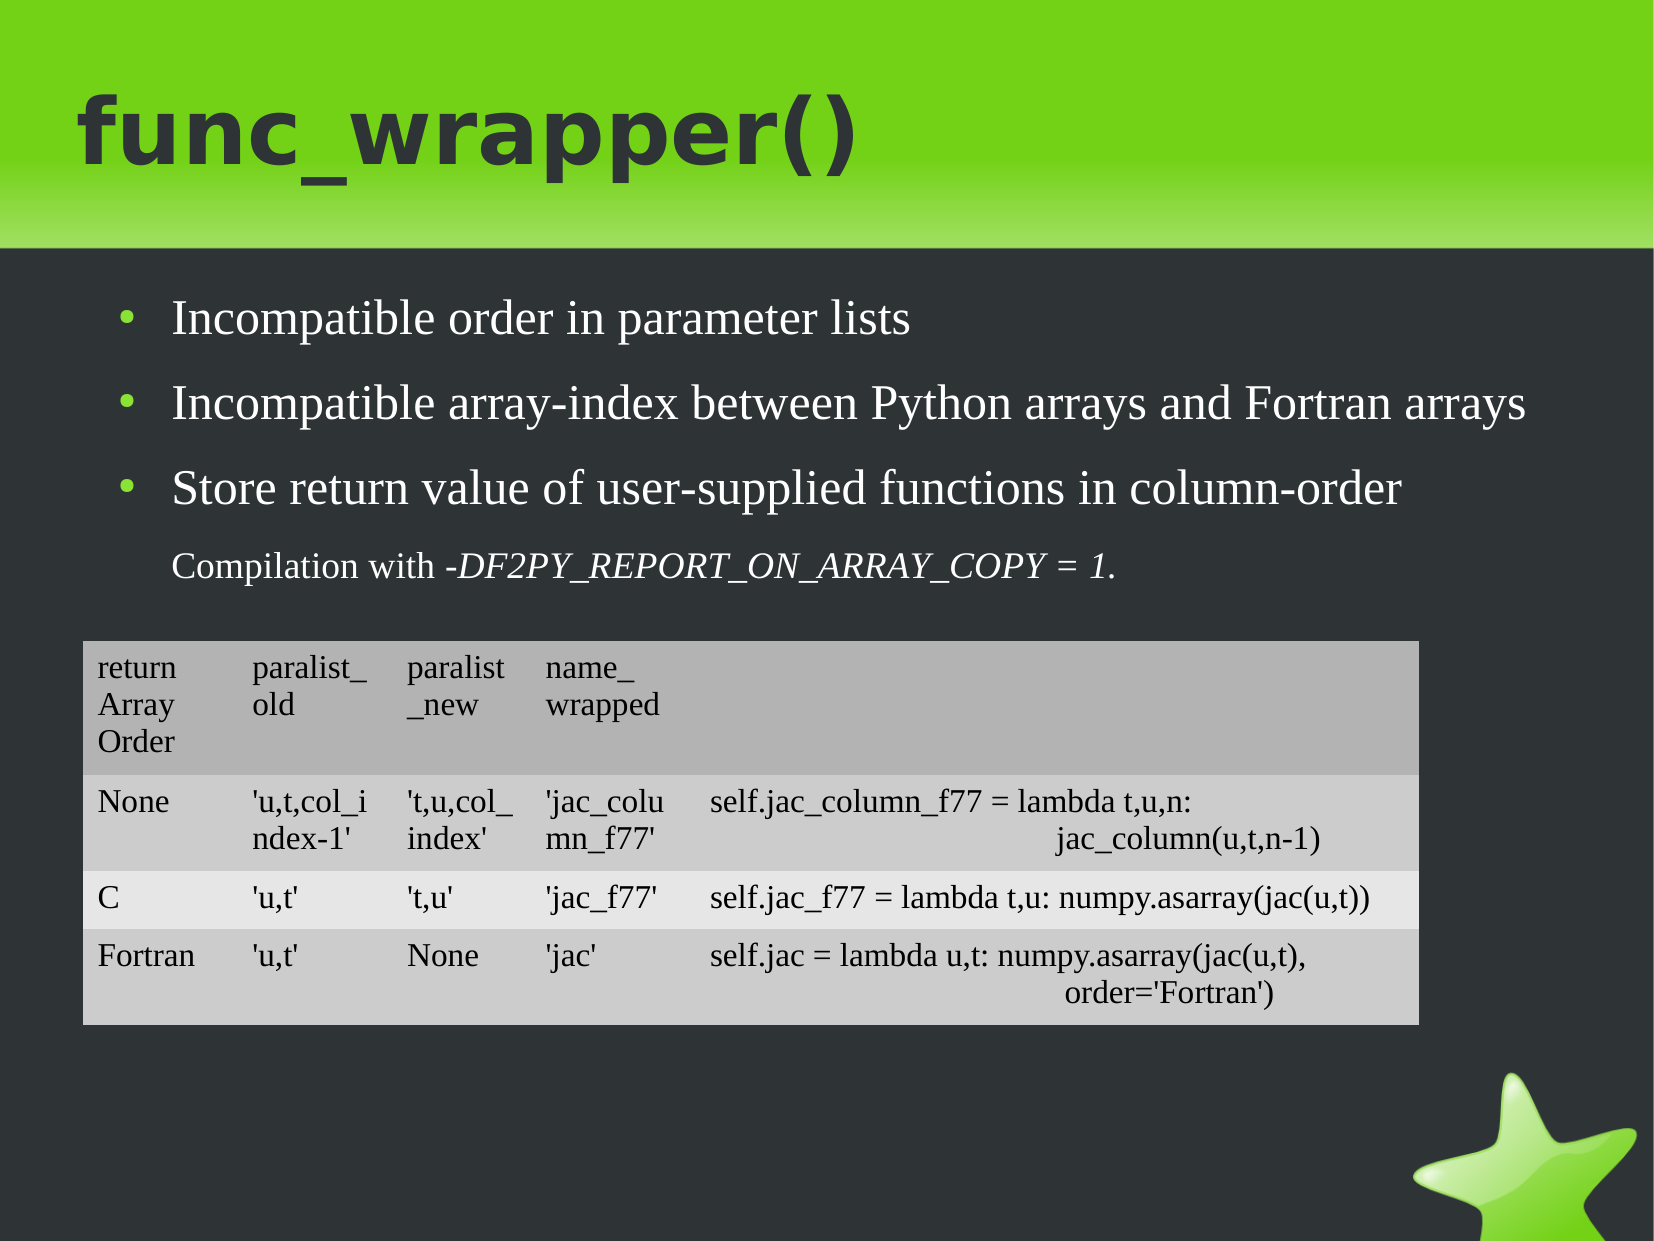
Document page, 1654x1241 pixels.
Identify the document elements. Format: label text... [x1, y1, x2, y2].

picture [0, 0, 1654, 1241]
list Incompatible order in parameter lists Incompatible array-index between Python arrays and Fortran arrays Store return value of user-supplied functions in column-order Compilation with -DF2PY_REPORT_ON_ARRAY_COPY = 1. [82, 290, 1571, 616]
table_cell 't,u' [392, 871, 531, 929]
table_cell self.jac_f77 = lambda t,u: numpy.asarray(jac(u,t)) [695, 871, 1419, 929]
table_cell 'u,t' [238, 929, 392, 1025]
table_cell 'jac_column_f77' [531, 775, 695, 871]
table_header [695, 641, 1419, 775]
table_header paralist_old [238, 641, 392, 775]
table_cell 'u,t,col_index-1' [238, 775, 392, 871]
table_cell 'jac_f77' [531, 871, 695, 929]
table_cell self.jac = lambda u,t: numpy.asarray(jac(u,t), order='Fortran') [695, 929, 1419, 1025]
table_cell 't,u,col_index' [392, 775, 531, 871]
title func_wrapper() [76, 29, 1565, 237]
table_cell None [392, 929, 531, 1025]
table_cell 'u,t' [238, 871, 392, 929]
table_cell 'jac' [531, 929, 695, 1025]
table_header return Array Order [83, 641, 238, 775]
table_header name_ wrapped [531, 641, 695, 775]
table_cell C [83, 871, 238, 929]
table_cell None [83, 775, 238, 871]
table_header paralist_new [392, 641, 531, 775]
table_cell Fortran [83, 929, 238, 1025]
table_cell self.jac_column_f77 = lambda t,u,n: jac_column(u,t,n-1) [695, 775, 1419, 871]
